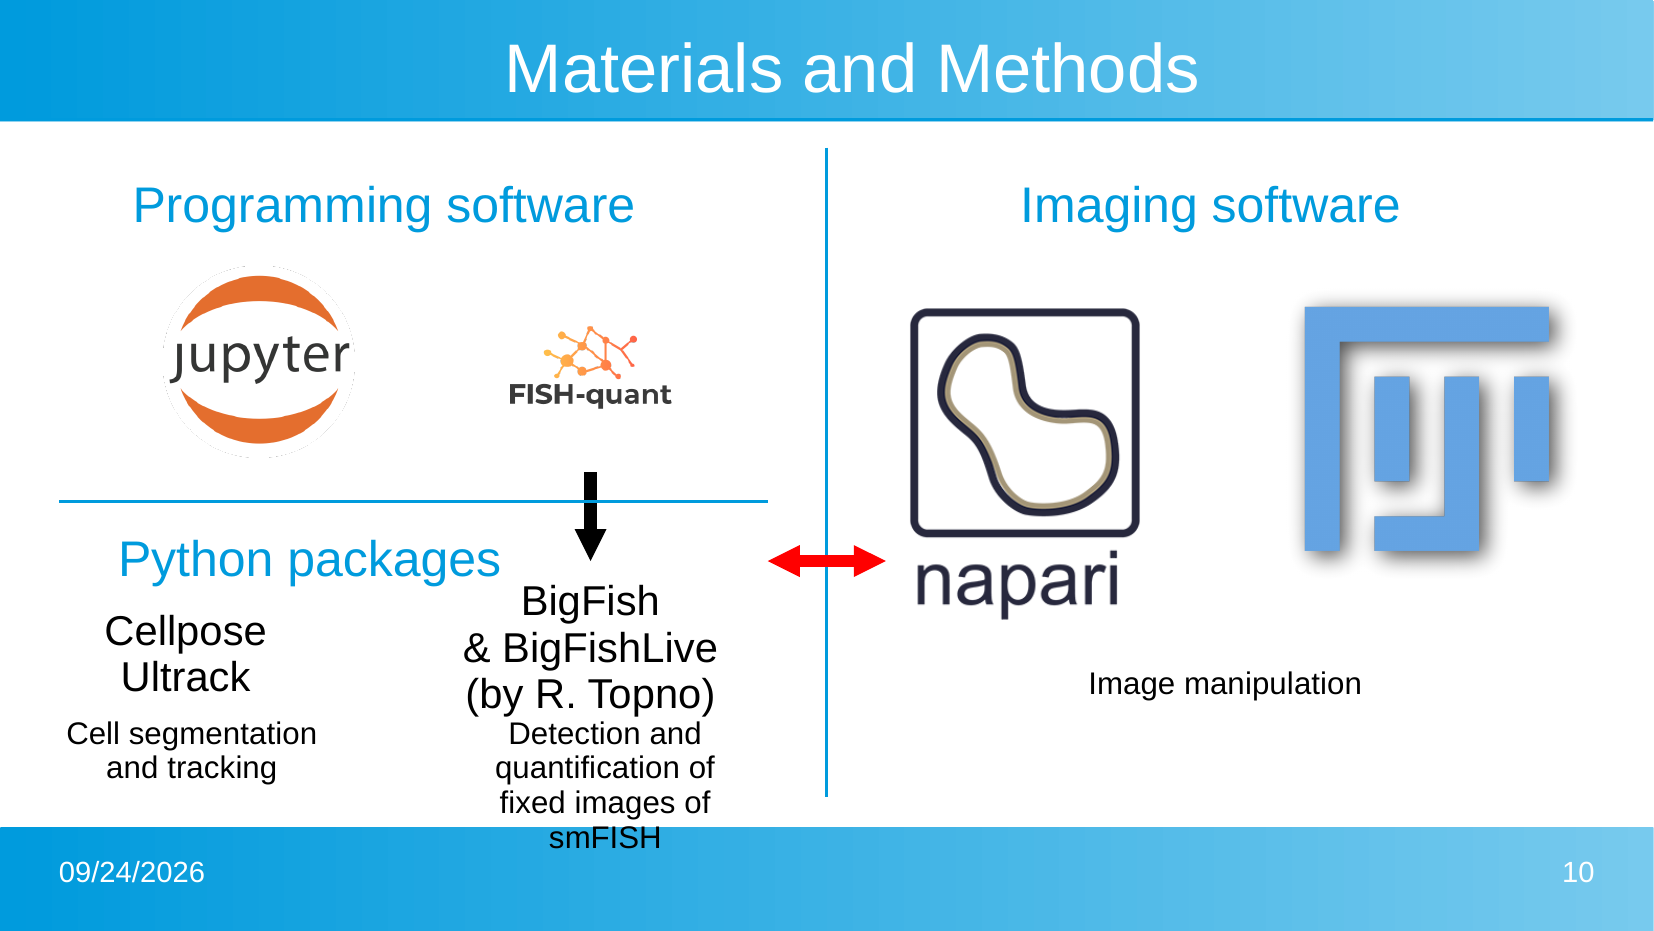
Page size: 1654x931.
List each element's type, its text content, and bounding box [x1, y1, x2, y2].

text_box Detection and quantification of fixed images of smFISH [442, 708, 768, 759]
picture [868, 307, 1182, 621]
list Programming software [118, 177, 650, 266]
text_box Cell segmentation and tracking [29, 708, 355, 759]
picture [501, 278, 680, 456]
text_box Image manipulation [1062, 659, 1388, 709]
list Python packages [118, 531, 502, 591]
picture [162, 265, 355, 458]
picture [1269, 277, 1583, 591]
text_box BigFish & BigFishLive (by R. Topno) [442, 570, 739, 621]
list Imaging software [915, 177, 1506, 266]
title Materials and Methods [59, 29, 1595, 108]
text_box Cellpose Ultrack [59, 600, 313, 650]
